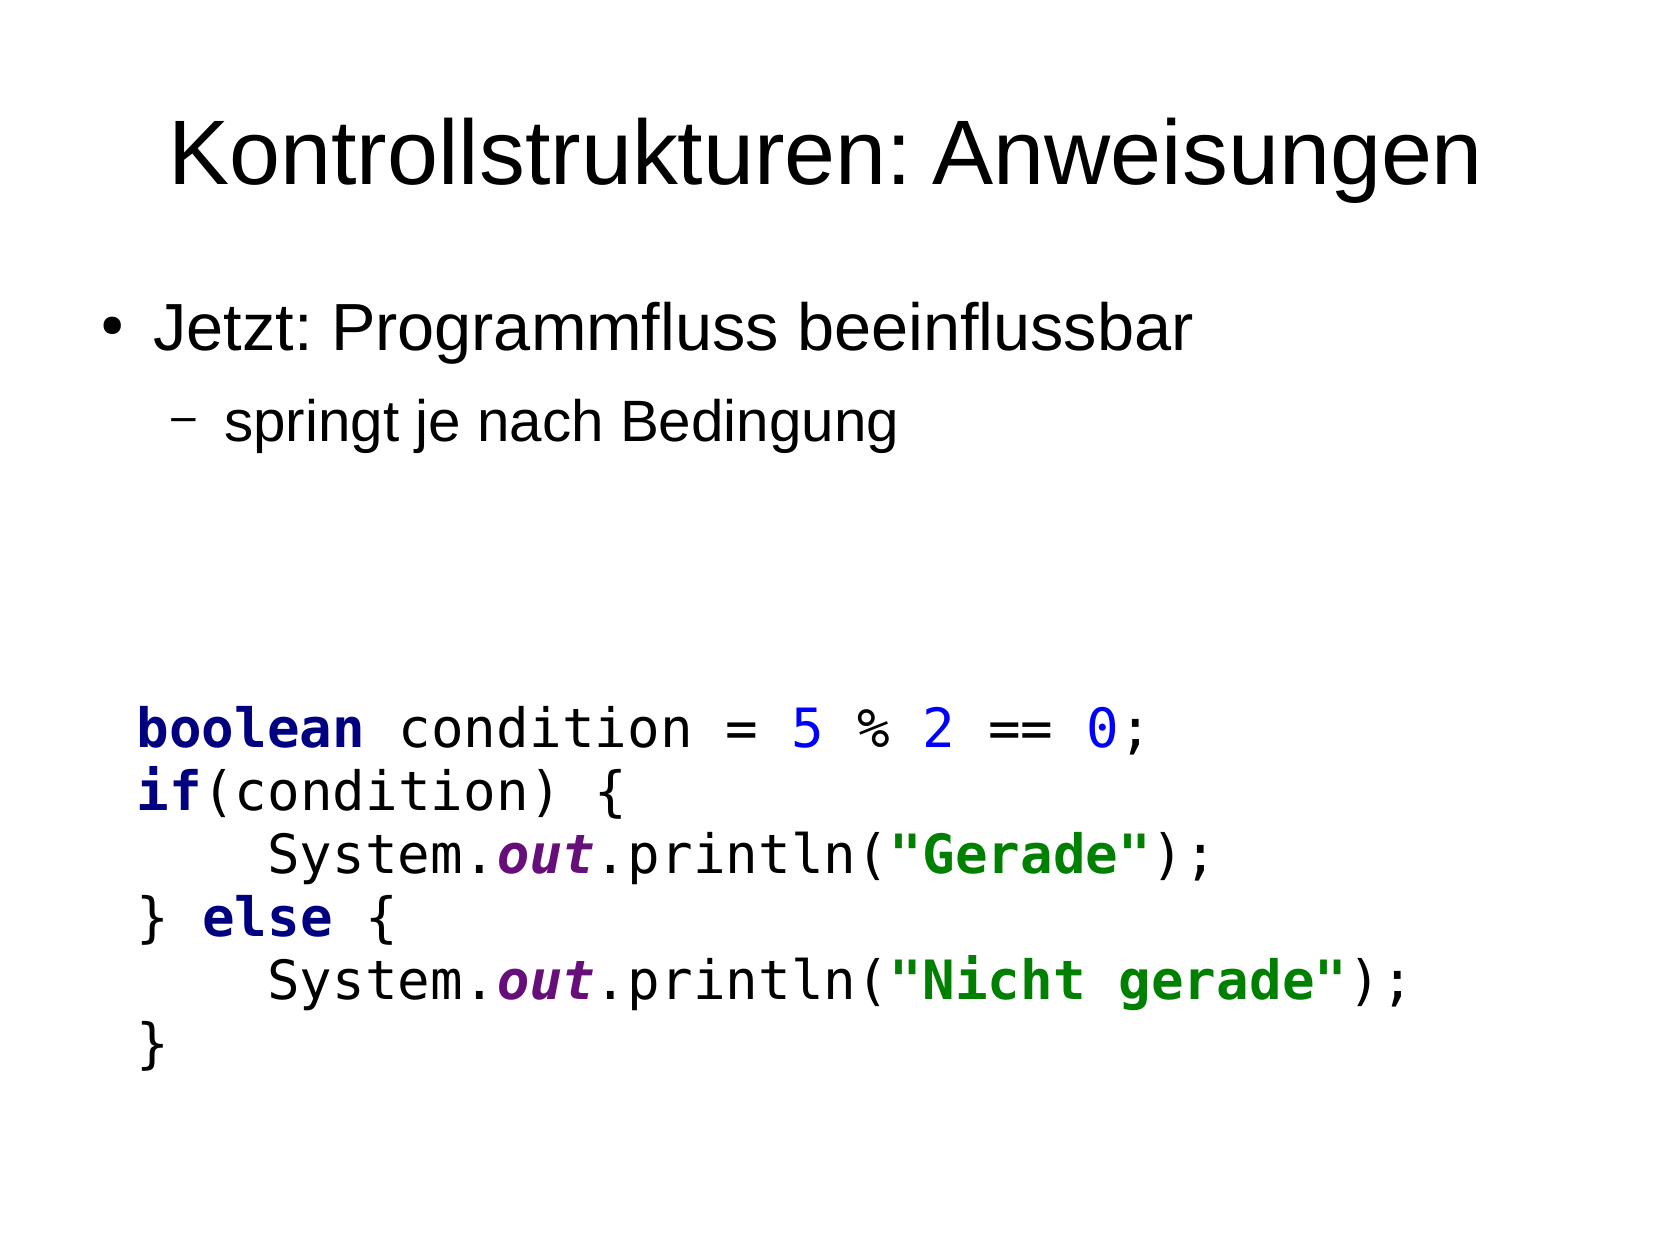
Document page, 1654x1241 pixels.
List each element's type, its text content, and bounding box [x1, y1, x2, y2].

text_box boolean condition = 5 % 2 == 0; if(condition) { System.out.println("Gerade"); } else { System.out.println("Nicht gerade"); } [121, 690, 1532, 1171]
title Kontrollstrukturen: Anweisungen [82, 49, 1571, 257]
list Jetzt: Programmfluss beeinflussbar springt je nach Bedingung [82, 290, 1571, 1216]
